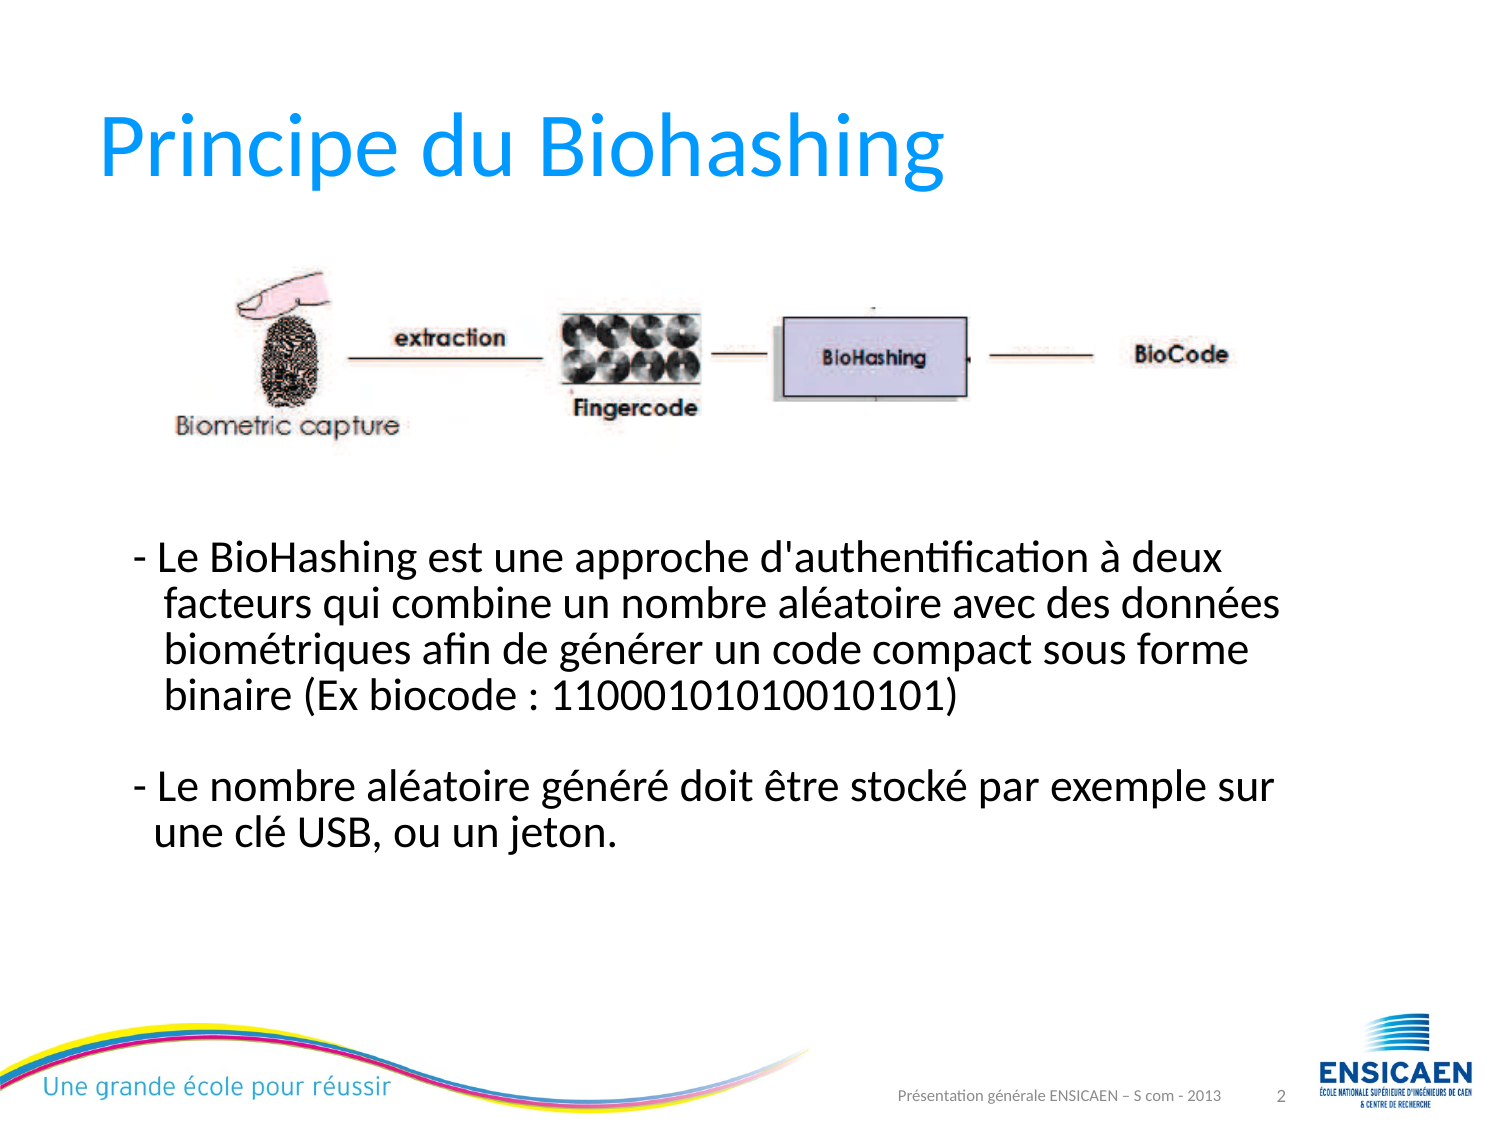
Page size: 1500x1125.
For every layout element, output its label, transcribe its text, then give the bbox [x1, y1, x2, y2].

picture [0, 1023, 809, 1113]
text_box - Le BioHashing est une approche d'authentification à deux facteurs qui combine un nombre aléatoire avec des données biométriques afin de générer un code compact sous forme binaire (Ex biocode : 11000101010010101) - Le nombre aléatoire généré doit être stocké par exemple sur une clé USB, ou un jeton. [118, 531, 1359, 937]
picture [147, 265, 1257, 476]
title [112, 265, 1388, 916]
picture [1316, 1011, 1475, 1110]
title Principe du Biohashing [83, 77, 1359, 207]
